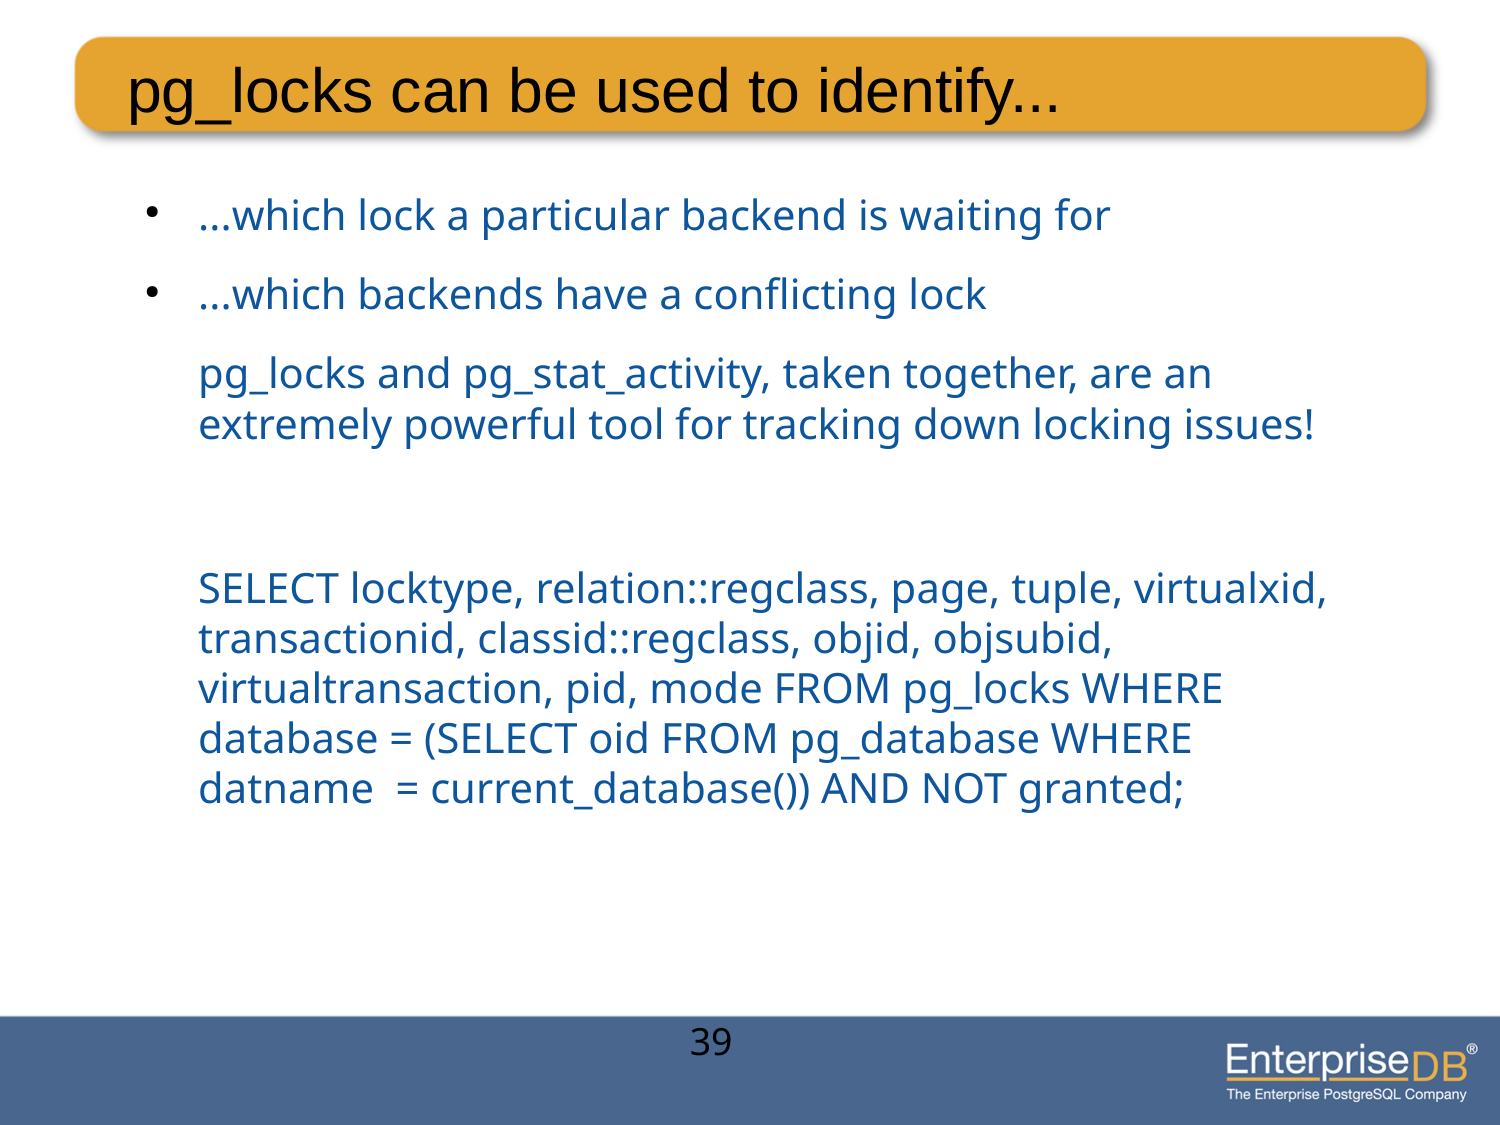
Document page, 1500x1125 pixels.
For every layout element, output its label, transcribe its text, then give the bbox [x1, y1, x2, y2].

slide_number <number> [675, 1010, 825, 1125]
list ...which lock a particular backend is waiting for ...which backends have a conflicting lock pg_locks and pg_stat_activity, taken together, are an extremely powerful tool for tracking down locking issues! SELECT locktype, relation::regclass, page, tuple, virtualxid, transactionid, classid::regclass, objid, objsubid, virtualtransaction, pid, mode FROM pg_locks WHERE database = (SELECT oid FROM pg_database WHERE datname = current_database()) AND NOT granted; [112, 180, 1388, 969]
picture [0, 0, 1500, 1125]
title pg_locks can be used to identify... [112, 37, 1388, 138]
